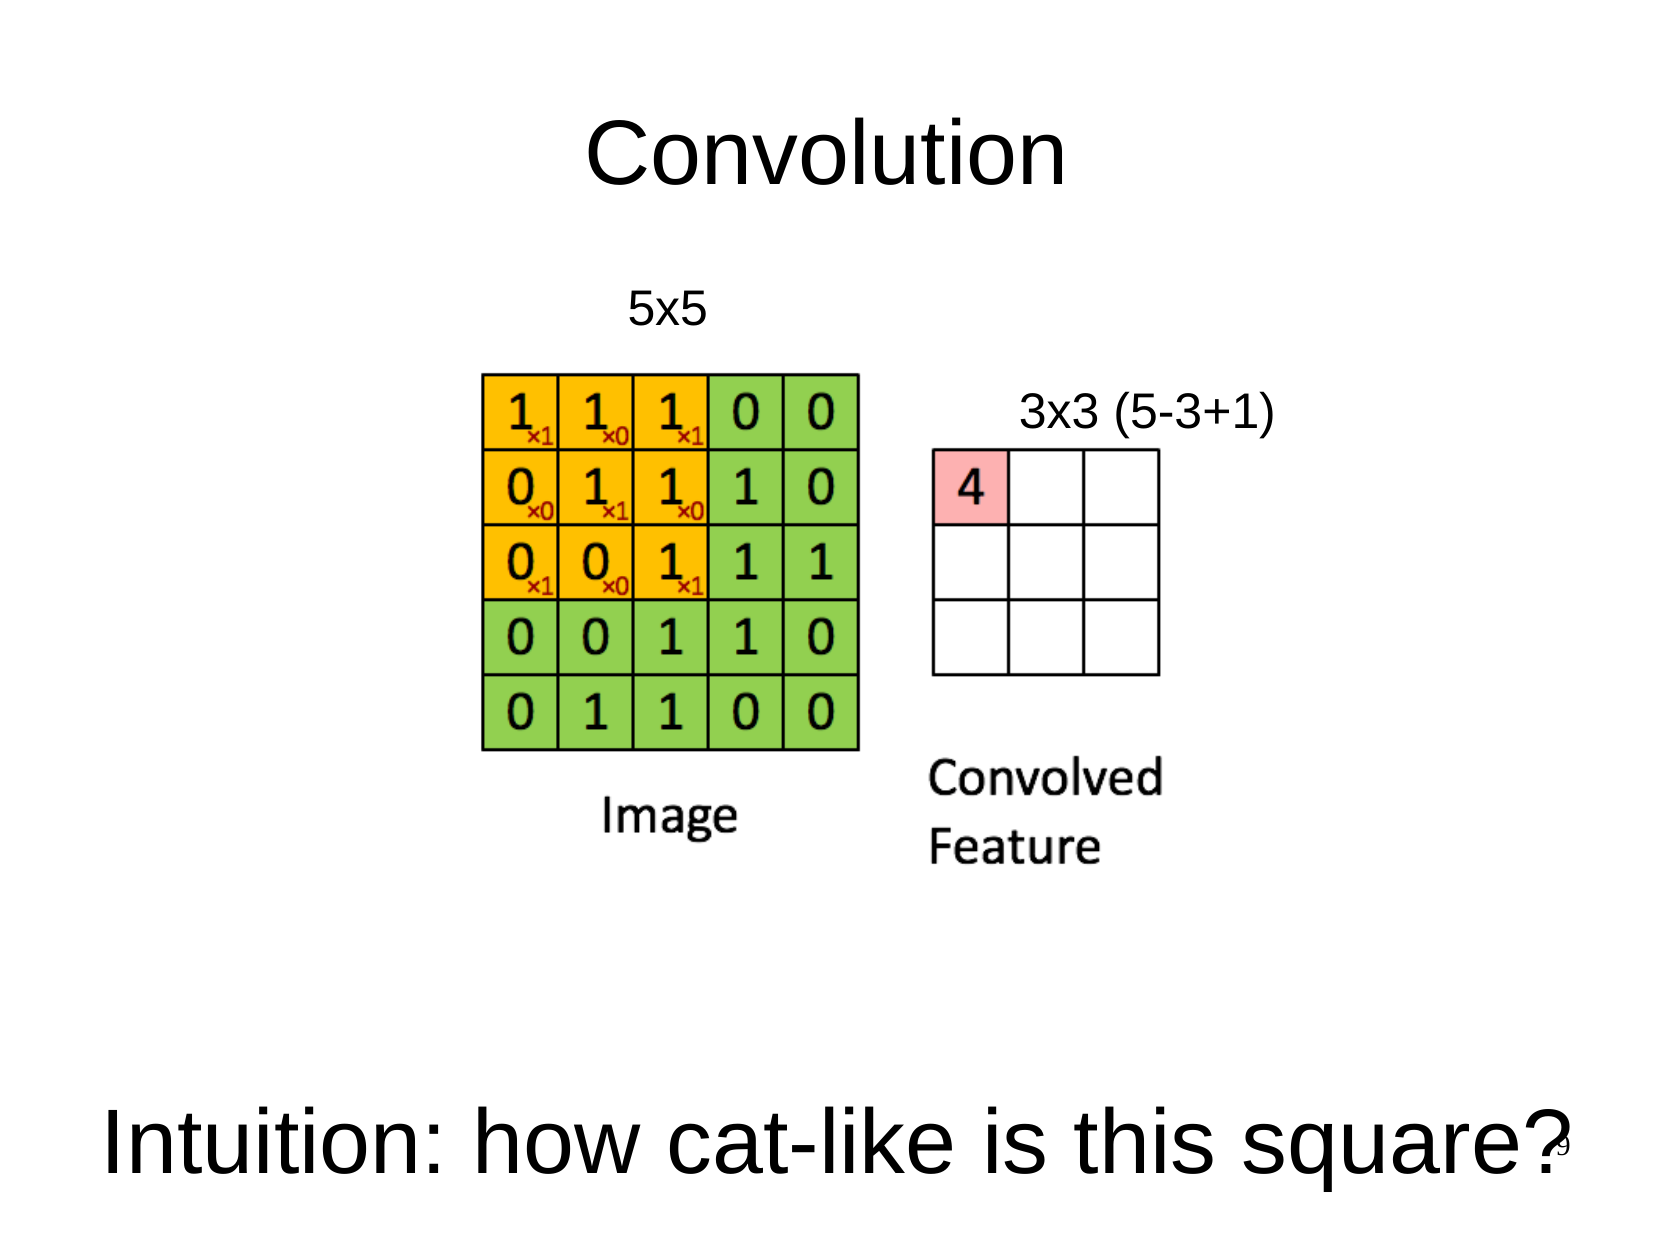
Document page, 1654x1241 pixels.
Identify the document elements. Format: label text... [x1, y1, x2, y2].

title Convolution [82, 49, 1571, 257]
picture [408, 300, 1231, 901]
text_box Intuition: how cat-like is this square? [90, 1090, 1586, 1194]
text_box 5x5 [585, 256, 751, 360]
text_box 3x3 (5-3+1) [960, 360, 1336, 463]
